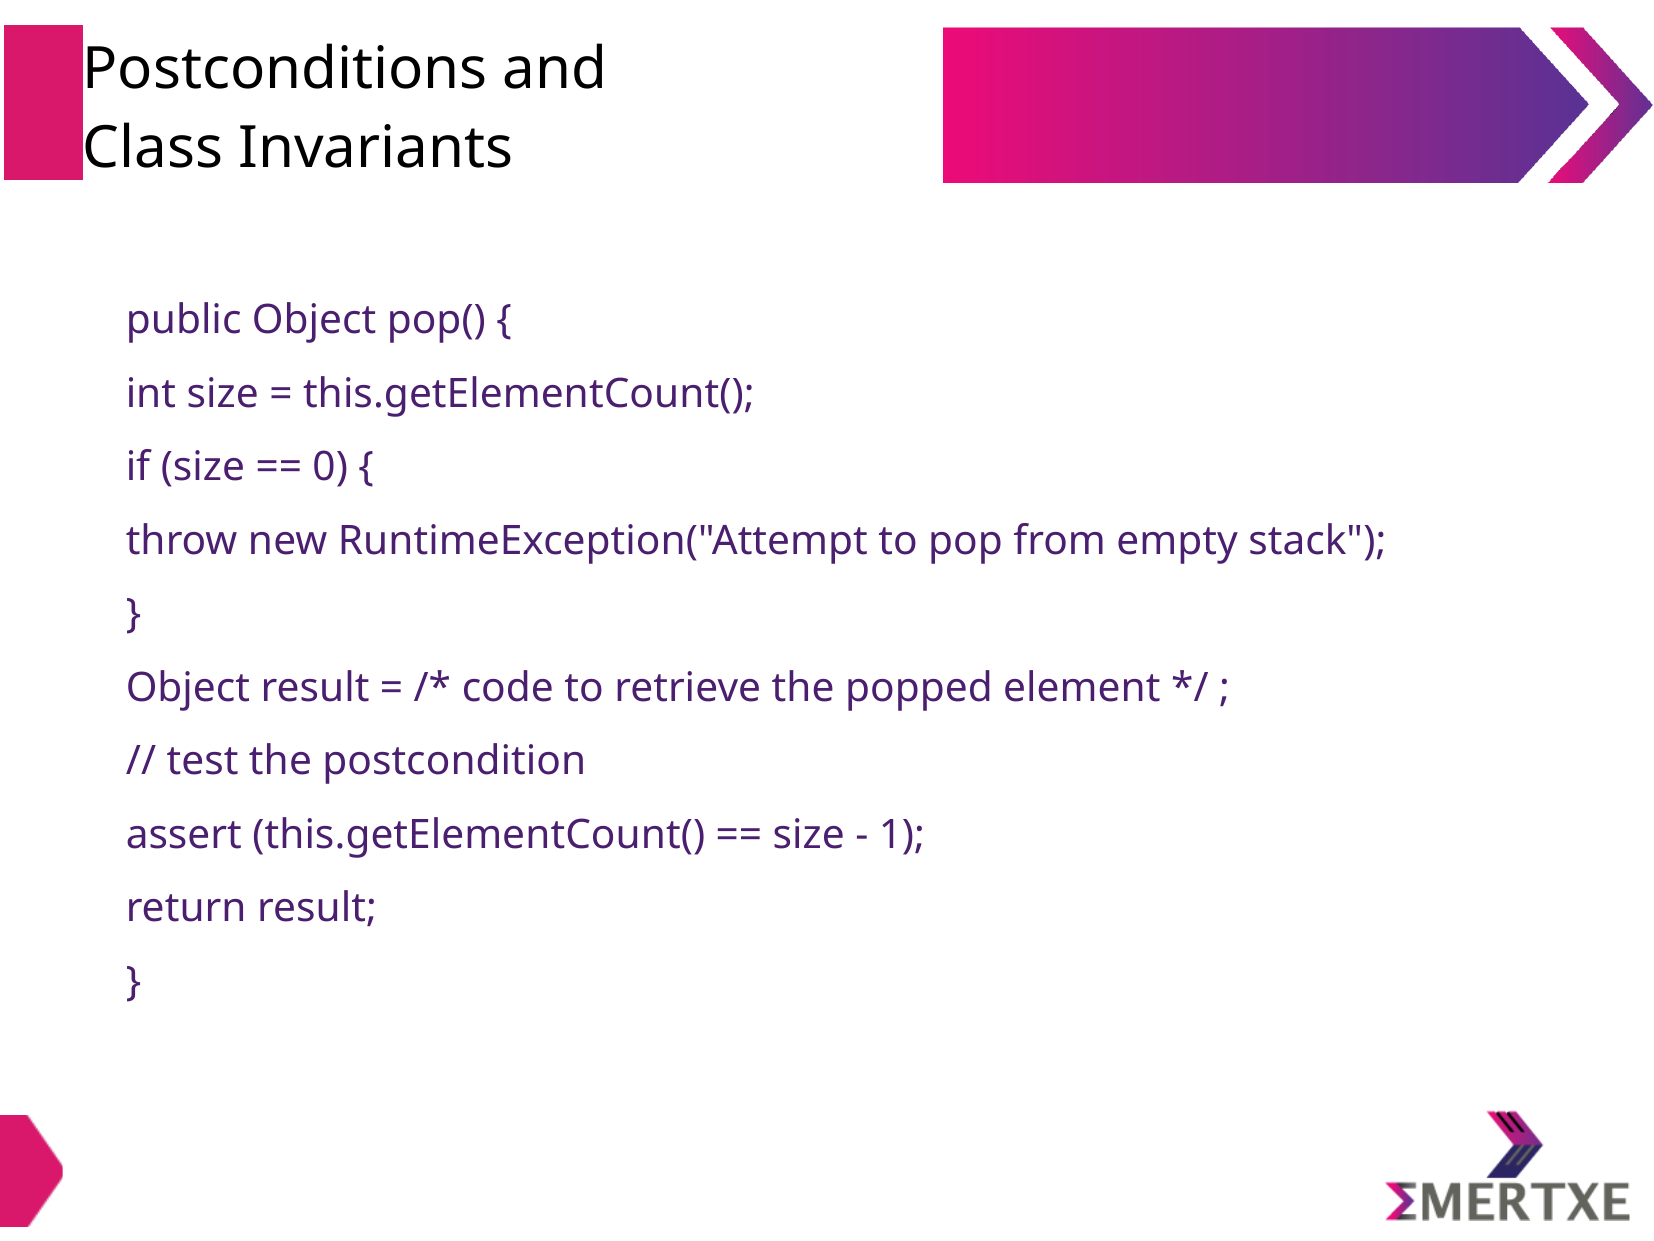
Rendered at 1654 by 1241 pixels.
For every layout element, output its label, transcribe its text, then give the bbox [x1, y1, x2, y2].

picture [1385, 1107, 1631, 1221]
picture [1571, 27, 1653, 183]
title Postconditions and Class Invariants [82, 2, 1571, 210]
list public Object pop() { int size = this.getElementCount(); if (size == 0) { throw new RuntimeException("Attempt to pop from empty stack"); } Object result = /* code to retrieve the popped element */ ; // test the postcondition assert (this.getElementCount() == size - 1); return result; } [82, 290, 1571, 1010]
